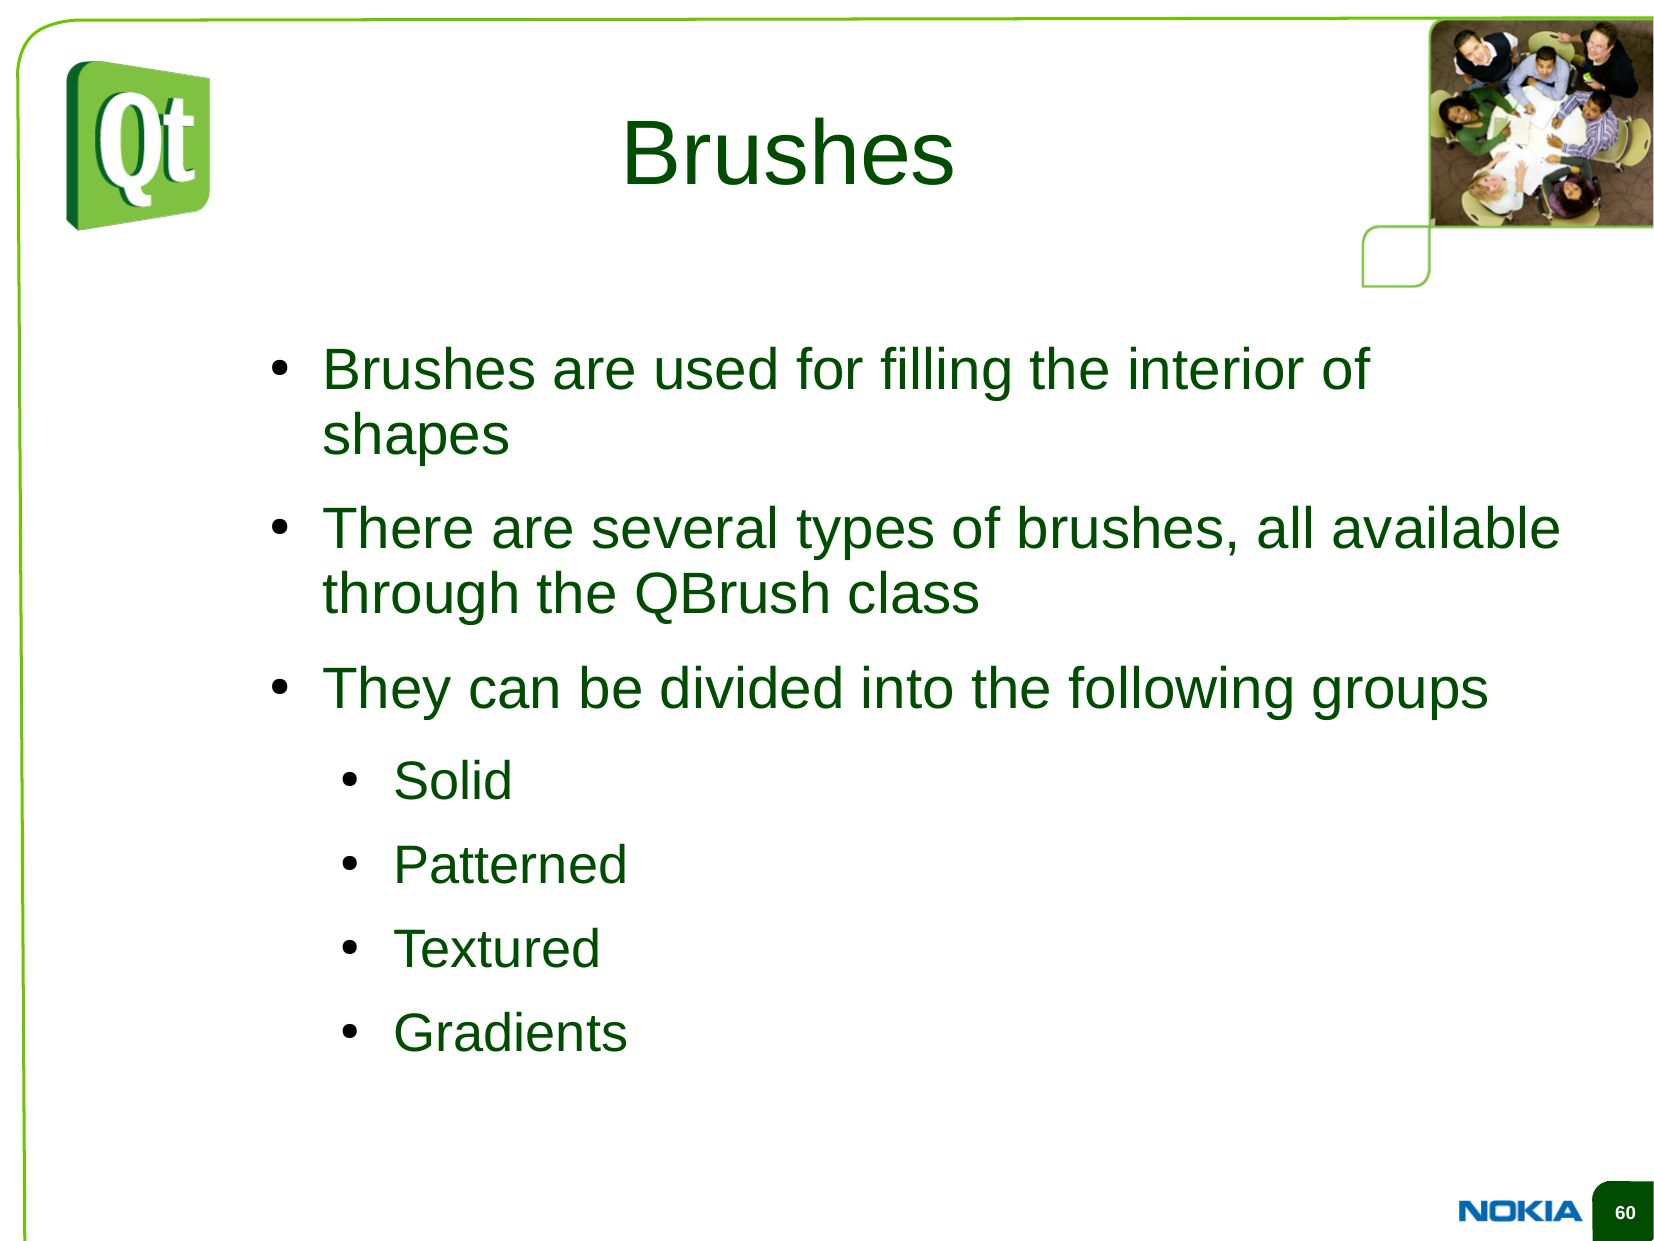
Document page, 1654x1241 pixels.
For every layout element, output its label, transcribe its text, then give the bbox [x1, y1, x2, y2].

title Brushes [251, 49, 1327, 257]
picture [1338, 7, 1654, 308]
picture [66, 61, 210, 231]
picture [1459, 1200, 1583, 1222]
list Brushes are used for filling the interior of shapes There are several types of brushes, all available through the QBrush class They can be divided into the following groups Solid Patterned Textured Gradients [251, 336, 1571, 1100]
